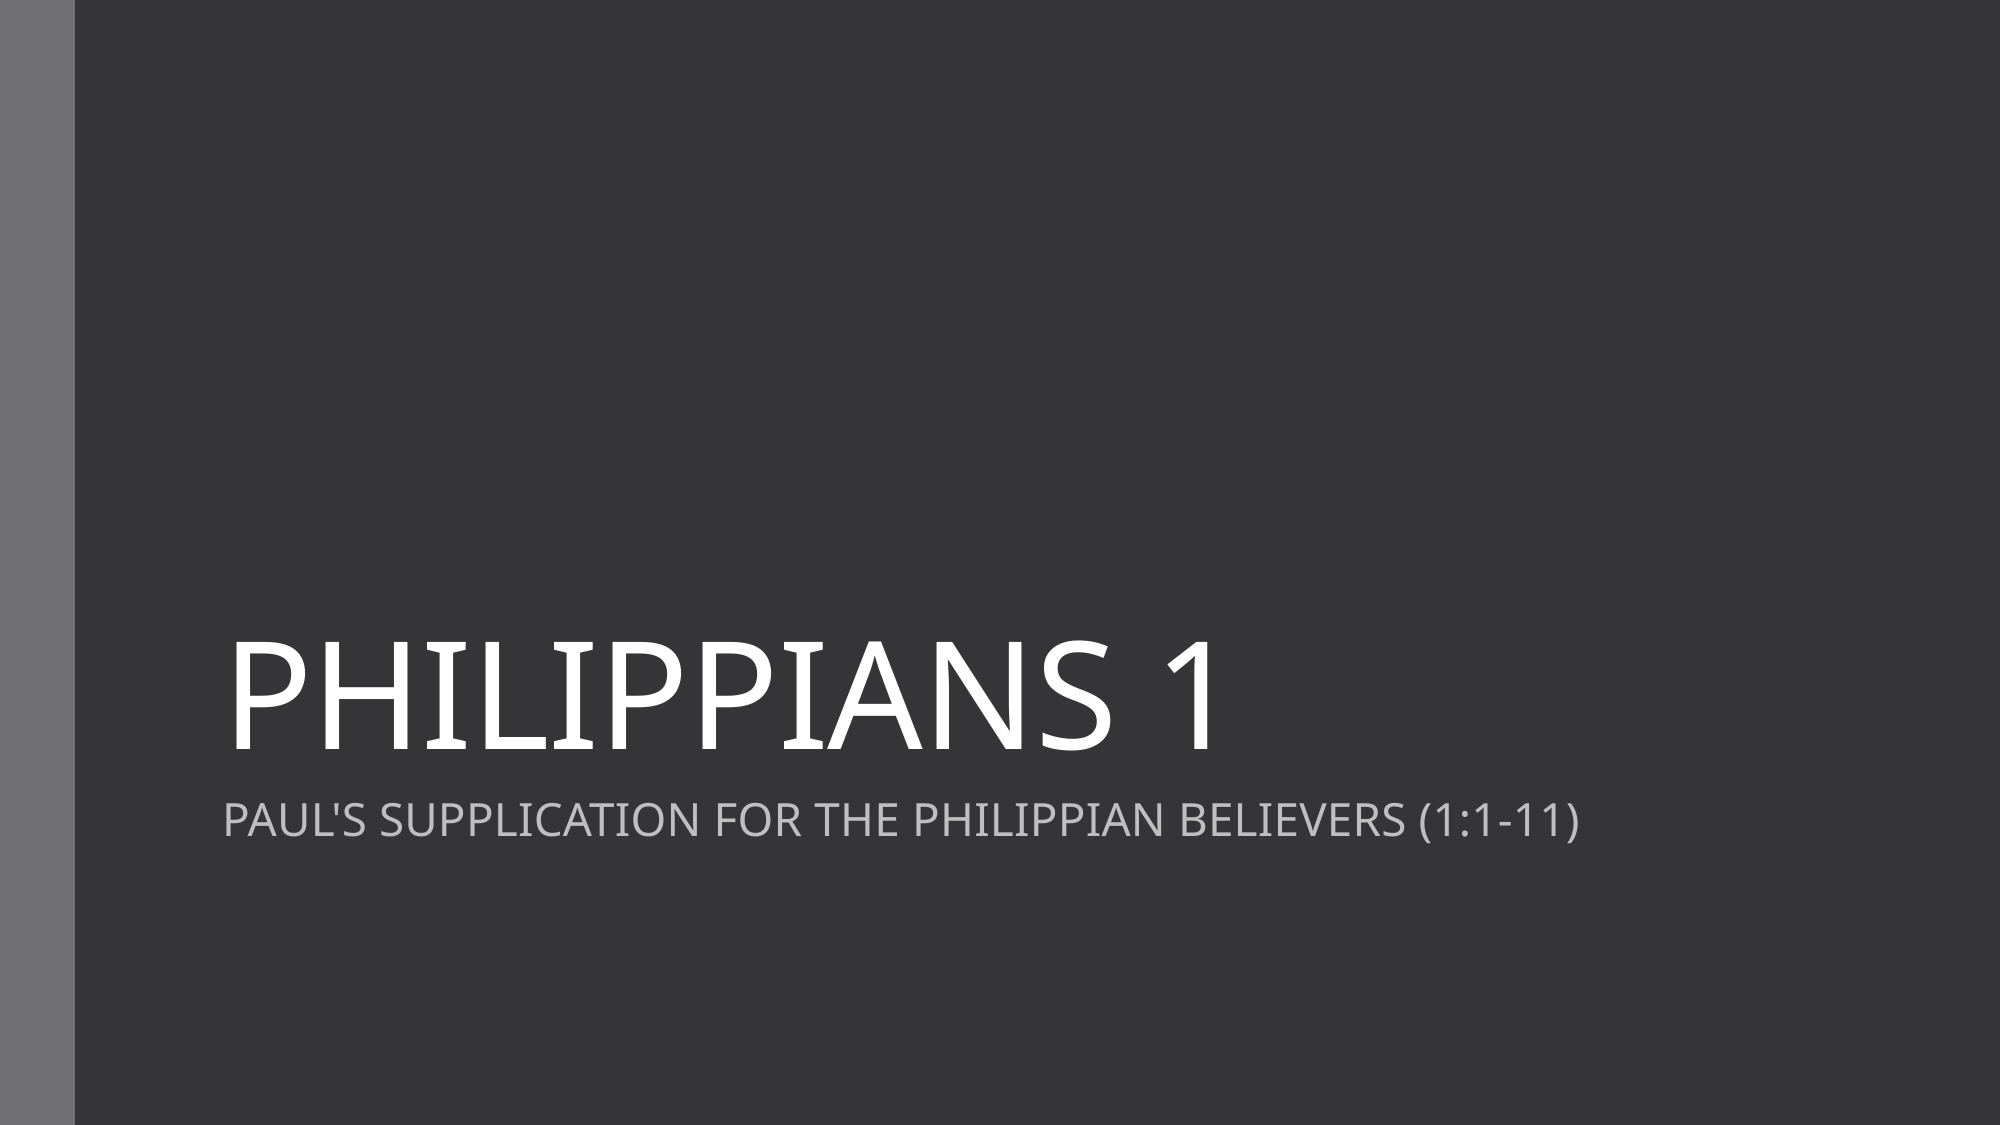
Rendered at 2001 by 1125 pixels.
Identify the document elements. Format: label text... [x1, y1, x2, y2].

subtitle PAUL'S SUPPLICATION FOR THE PHILIPPIAN BELIEVERS (1:1-11) [206, 787, 1752, 1066]
title PHILIPPIANS 1 [206, 124, 1752, 787]
